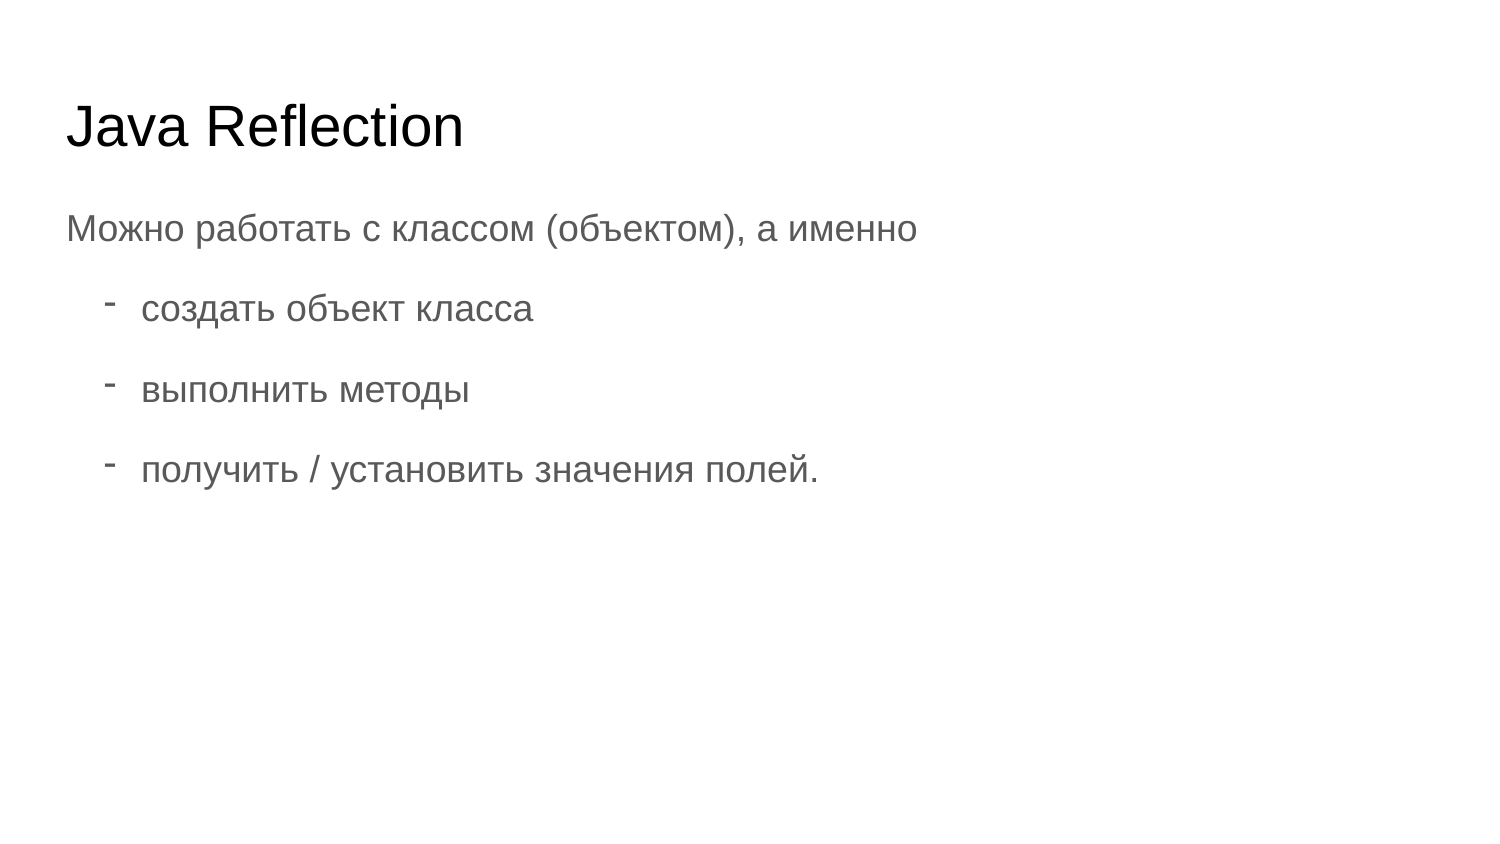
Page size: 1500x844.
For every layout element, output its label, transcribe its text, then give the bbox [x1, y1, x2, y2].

list Можно работать с классом (объектом), а именно создать объект класса выполнить методы получить / установить значения полей. [51, 189, 1228, 750]
title Java Reflection [51, 72, 1449, 167]
